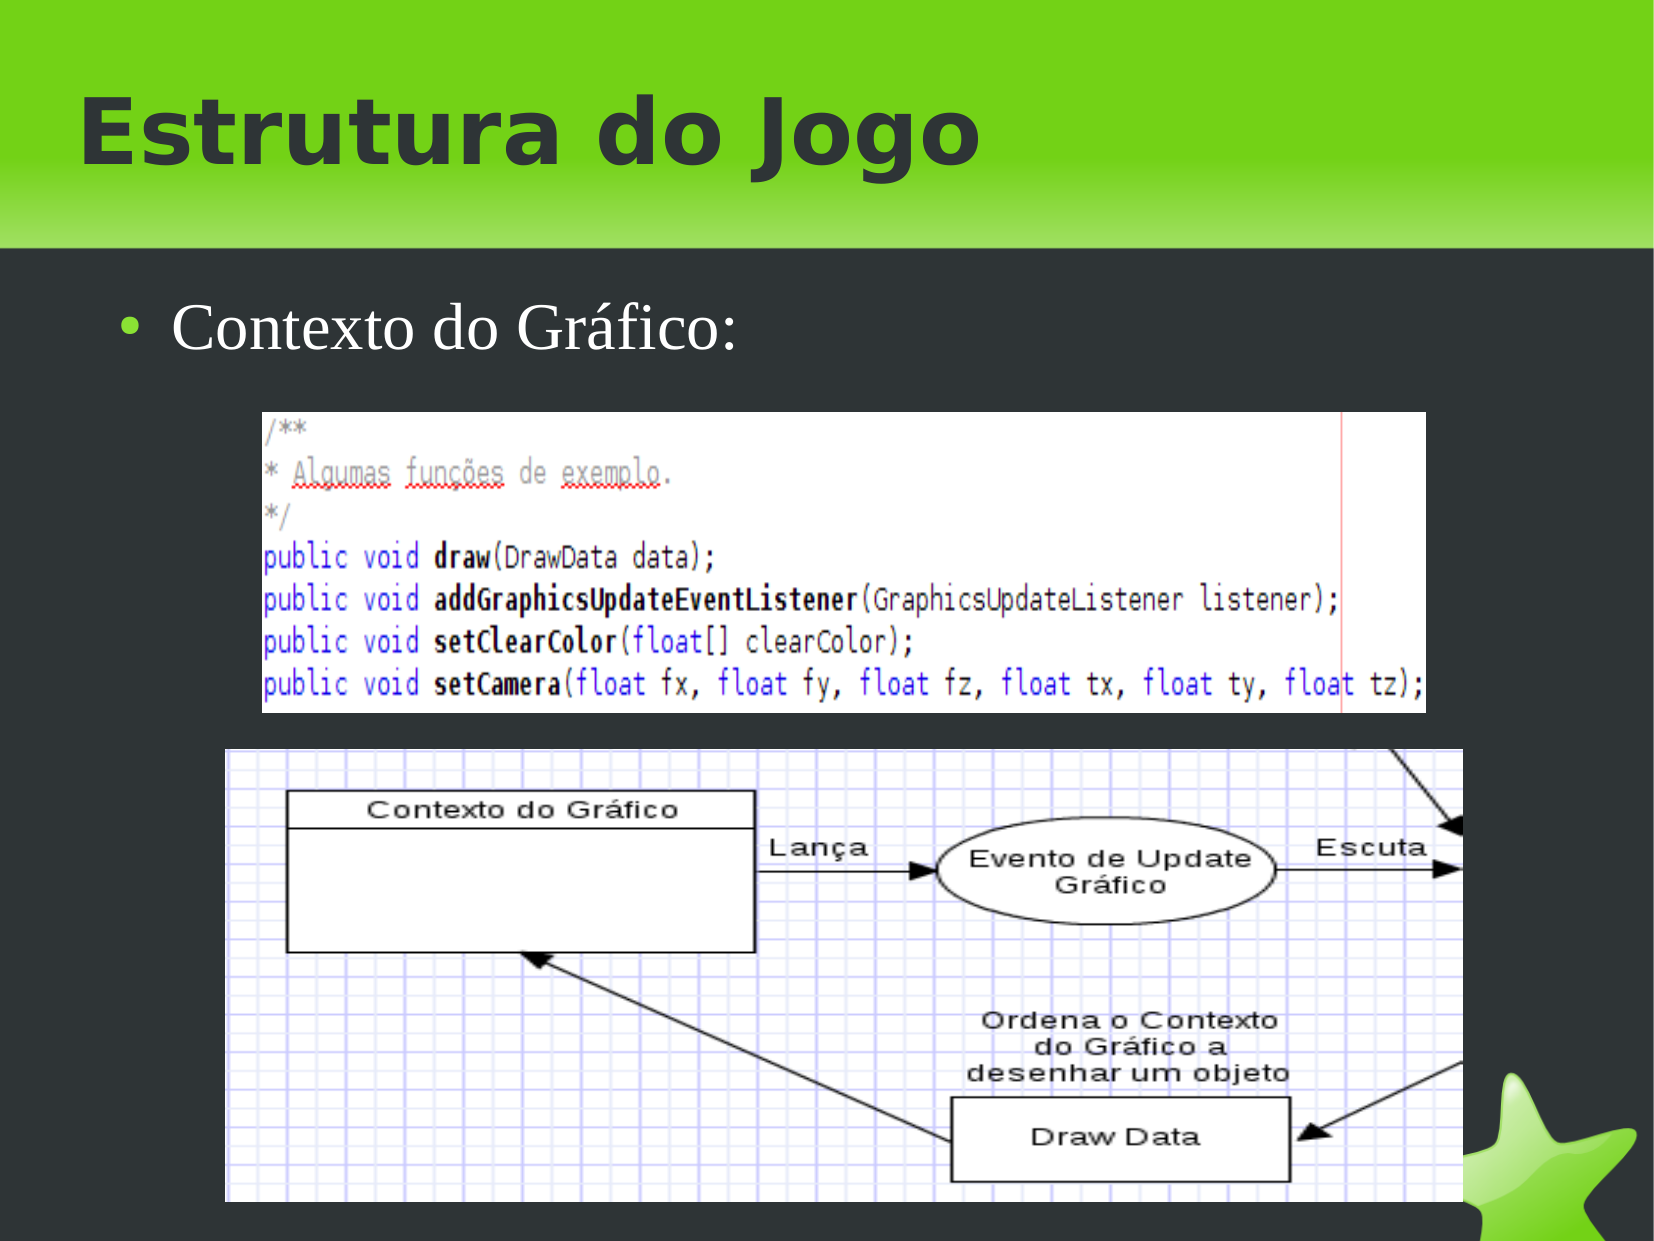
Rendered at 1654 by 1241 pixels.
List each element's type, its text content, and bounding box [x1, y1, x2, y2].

picture [0, 0, 1654, 1241]
list Contexto do Gráfico: [82, 290, 1571, 1094]
title Estrutura do Jogo [76, 29, 1565, 237]
